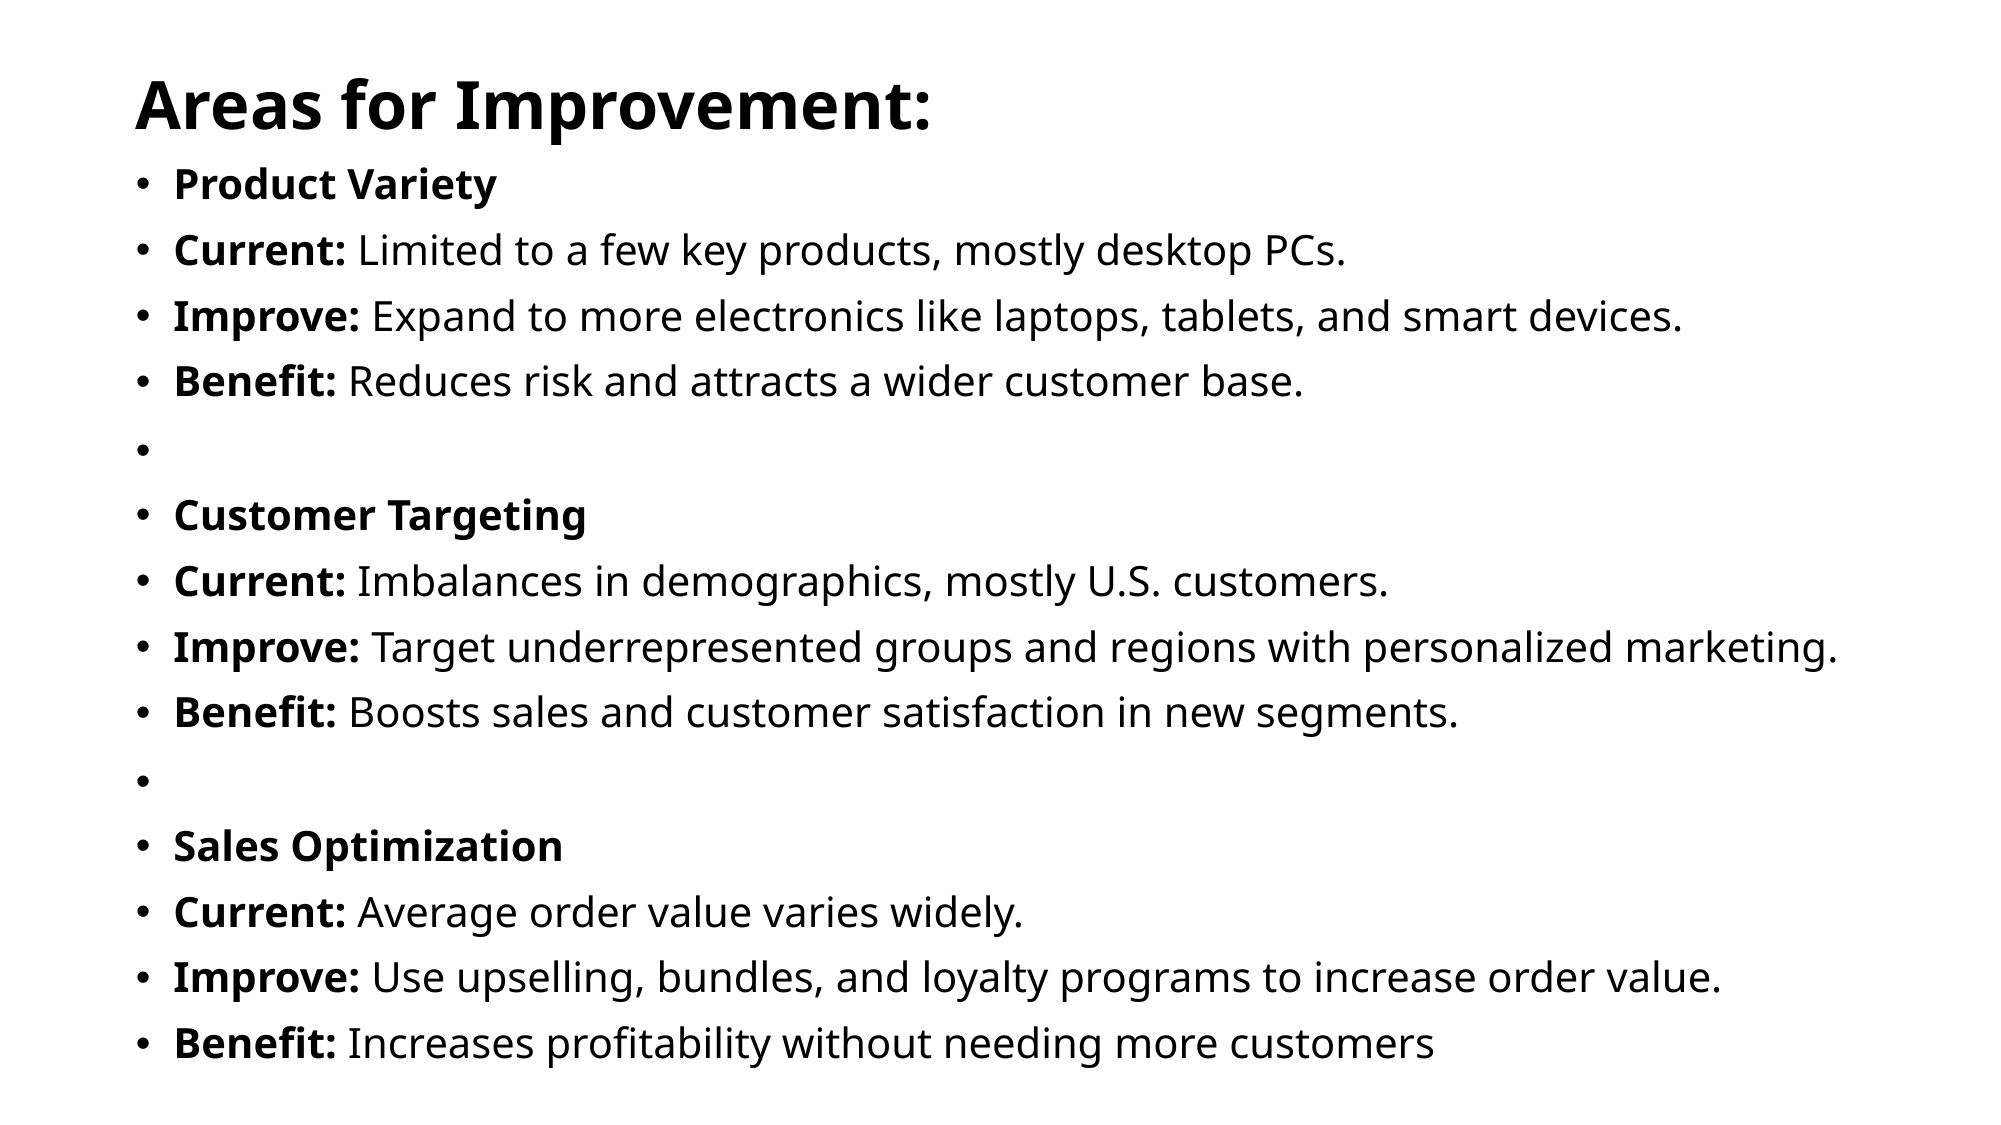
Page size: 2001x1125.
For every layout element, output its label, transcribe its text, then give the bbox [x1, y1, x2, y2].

title Areas for Improvement: [120, 59, 1863, 155]
list Product Variety Current: Limited to a few key products, mostly desktop PCs. Improve: Expand to more electronics like laptops, tablets, and smart devices. Benefit: Reduces risk and attracts a wider customer base. Customer Targeting Current: Imbalances in demographics, mostly U.S. customers. Improve: Target underrepresented groups and regions with personalized marketing. Benefit: Boosts sales and customer satisfaction in new segments. Sales Optimization Current: Average order value varies widely. Improve: Use upselling, bundles, and loyalty programs to increase order value. Benefit: Increases profitability without needing more customers [120, 155, 1863, 1087]
